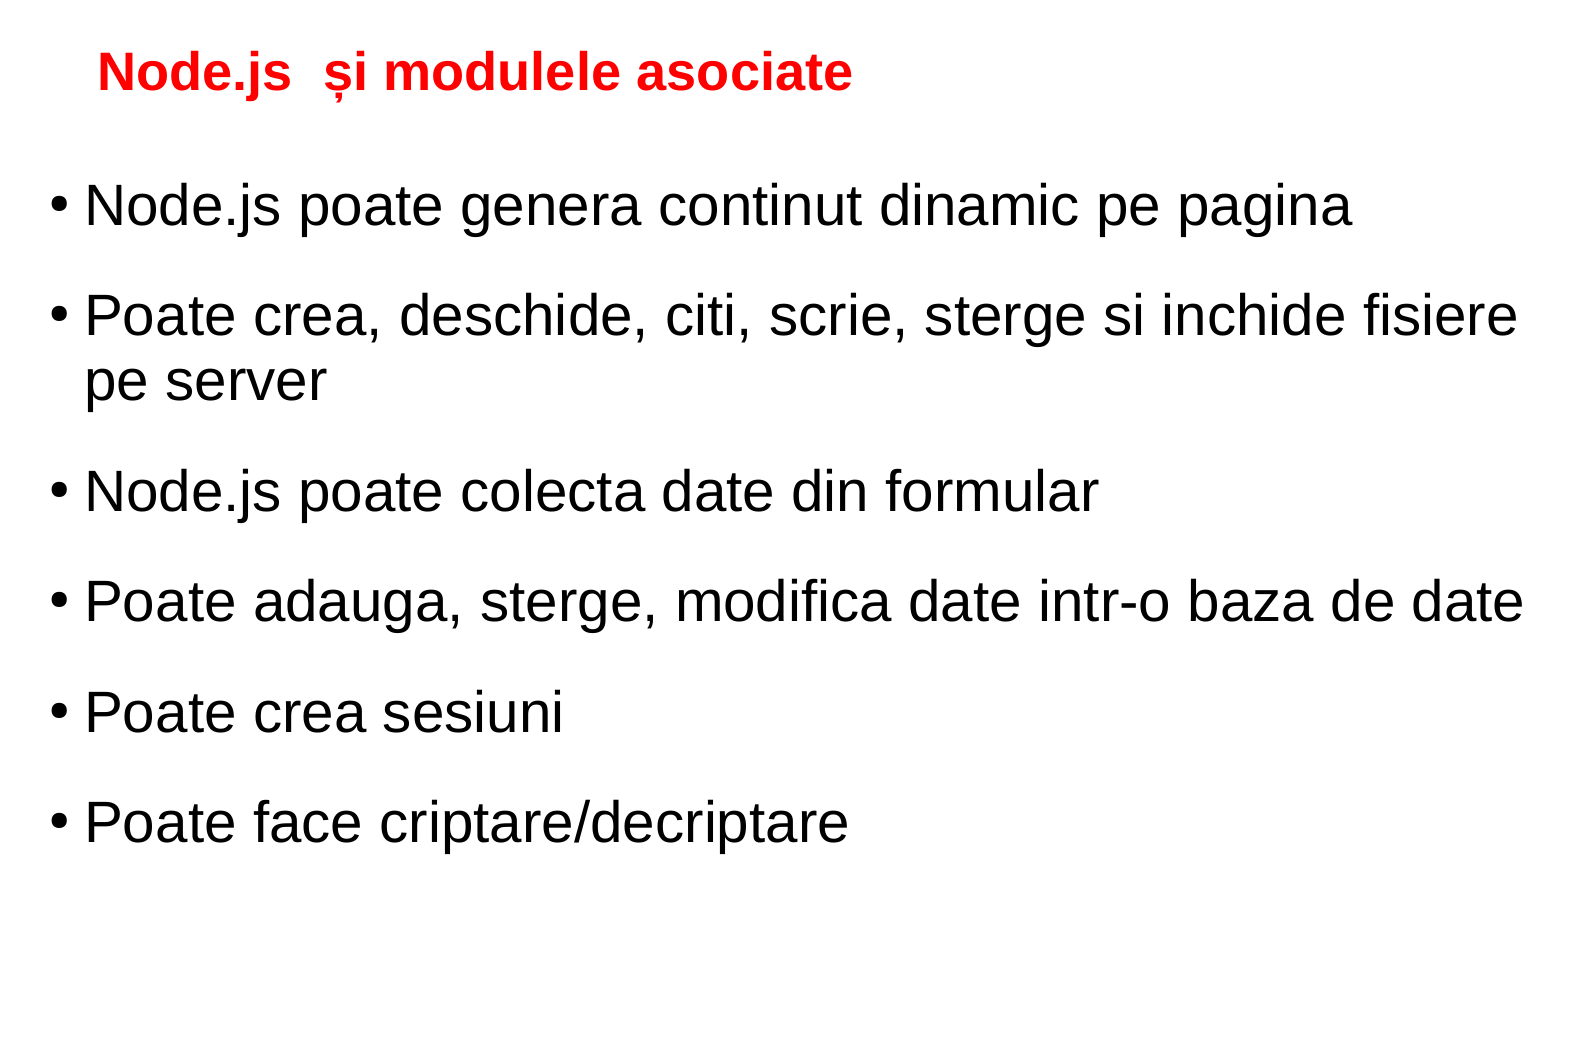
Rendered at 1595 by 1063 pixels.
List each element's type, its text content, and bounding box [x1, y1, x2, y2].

text_box Node.js poate genera continut dinamic pe pagina Poate crea, deschide, citi, scrie, sterge si inchide fisiere pe server Node.js poate colecta date din formular Poate adauga, sterge, modifica date intr-o baza de date Poate crea sesiuni Poate face criptare/decriptare [34, 165, 1561, 1063]
text_box Node.js și modulele asociate [67, 34, 1128, 175]
